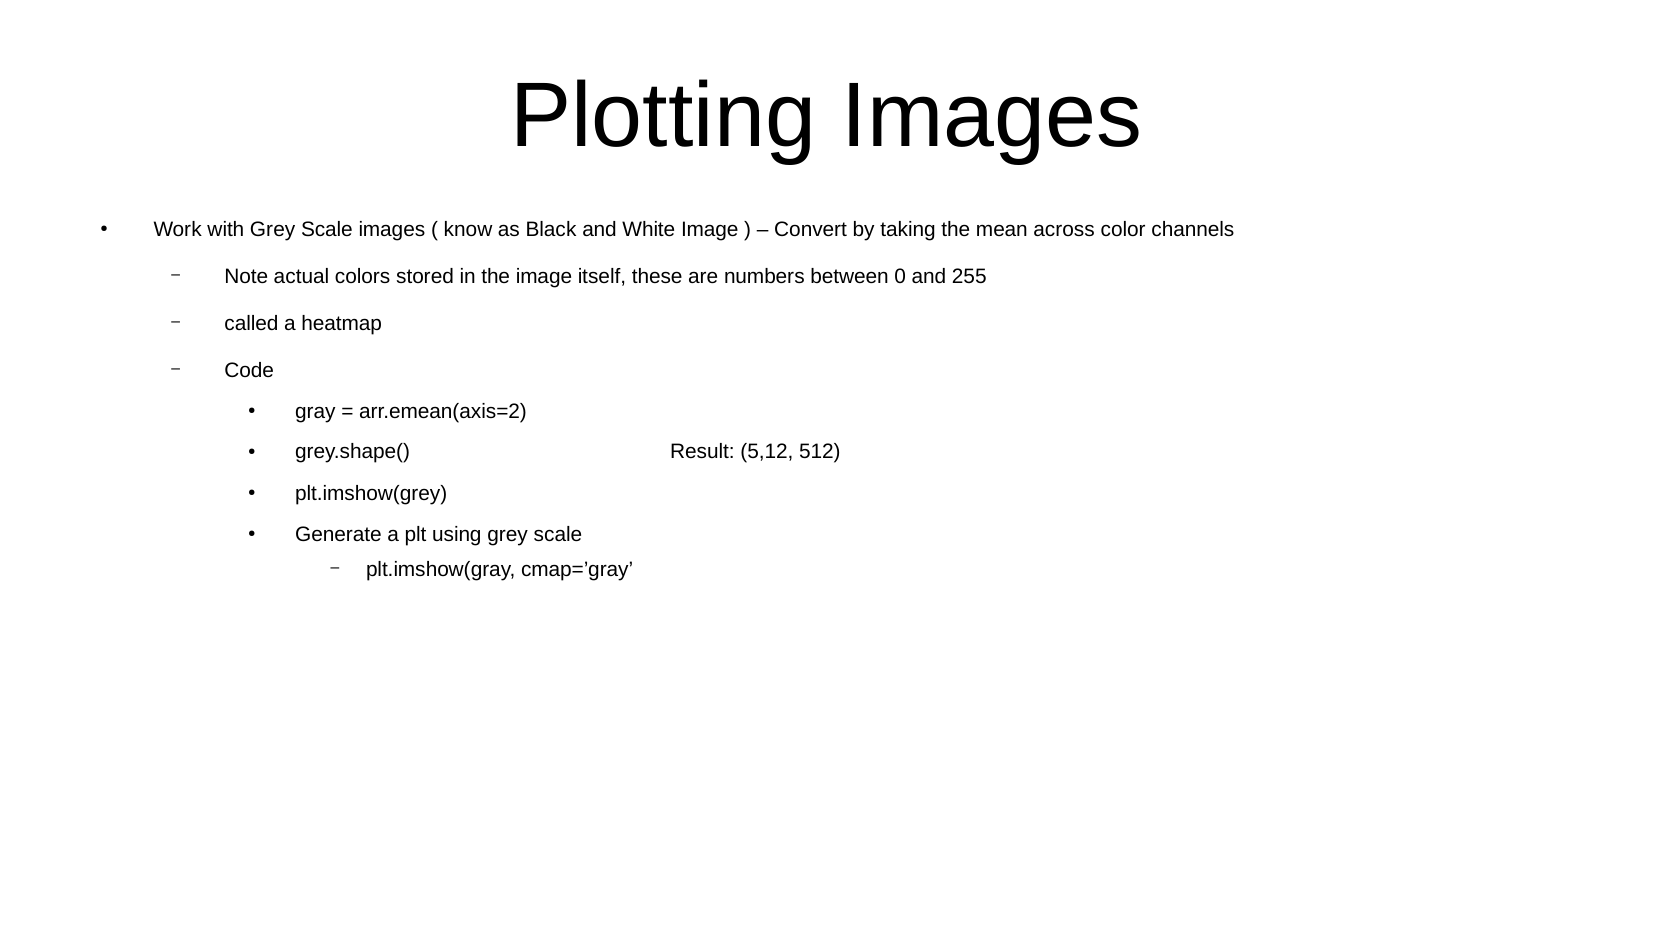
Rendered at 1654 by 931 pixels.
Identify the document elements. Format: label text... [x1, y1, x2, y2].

list Work with Grey Scale images ( know as Black and White Image ) – Convert by taking the mean across color channels Note actual colors stored in the image itself, these are numbers between 0 and 255 called a heatmap Code gray = arr.emean(axis=2) grey.shape() Result: (5,12, 512) plt.imshow(grey) Generate a plt using grey scale plt.imshow(gray, cmap=’gray’ [82, 217, 1636, 901]
title Plotting Images [82, 37, 1571, 193]
